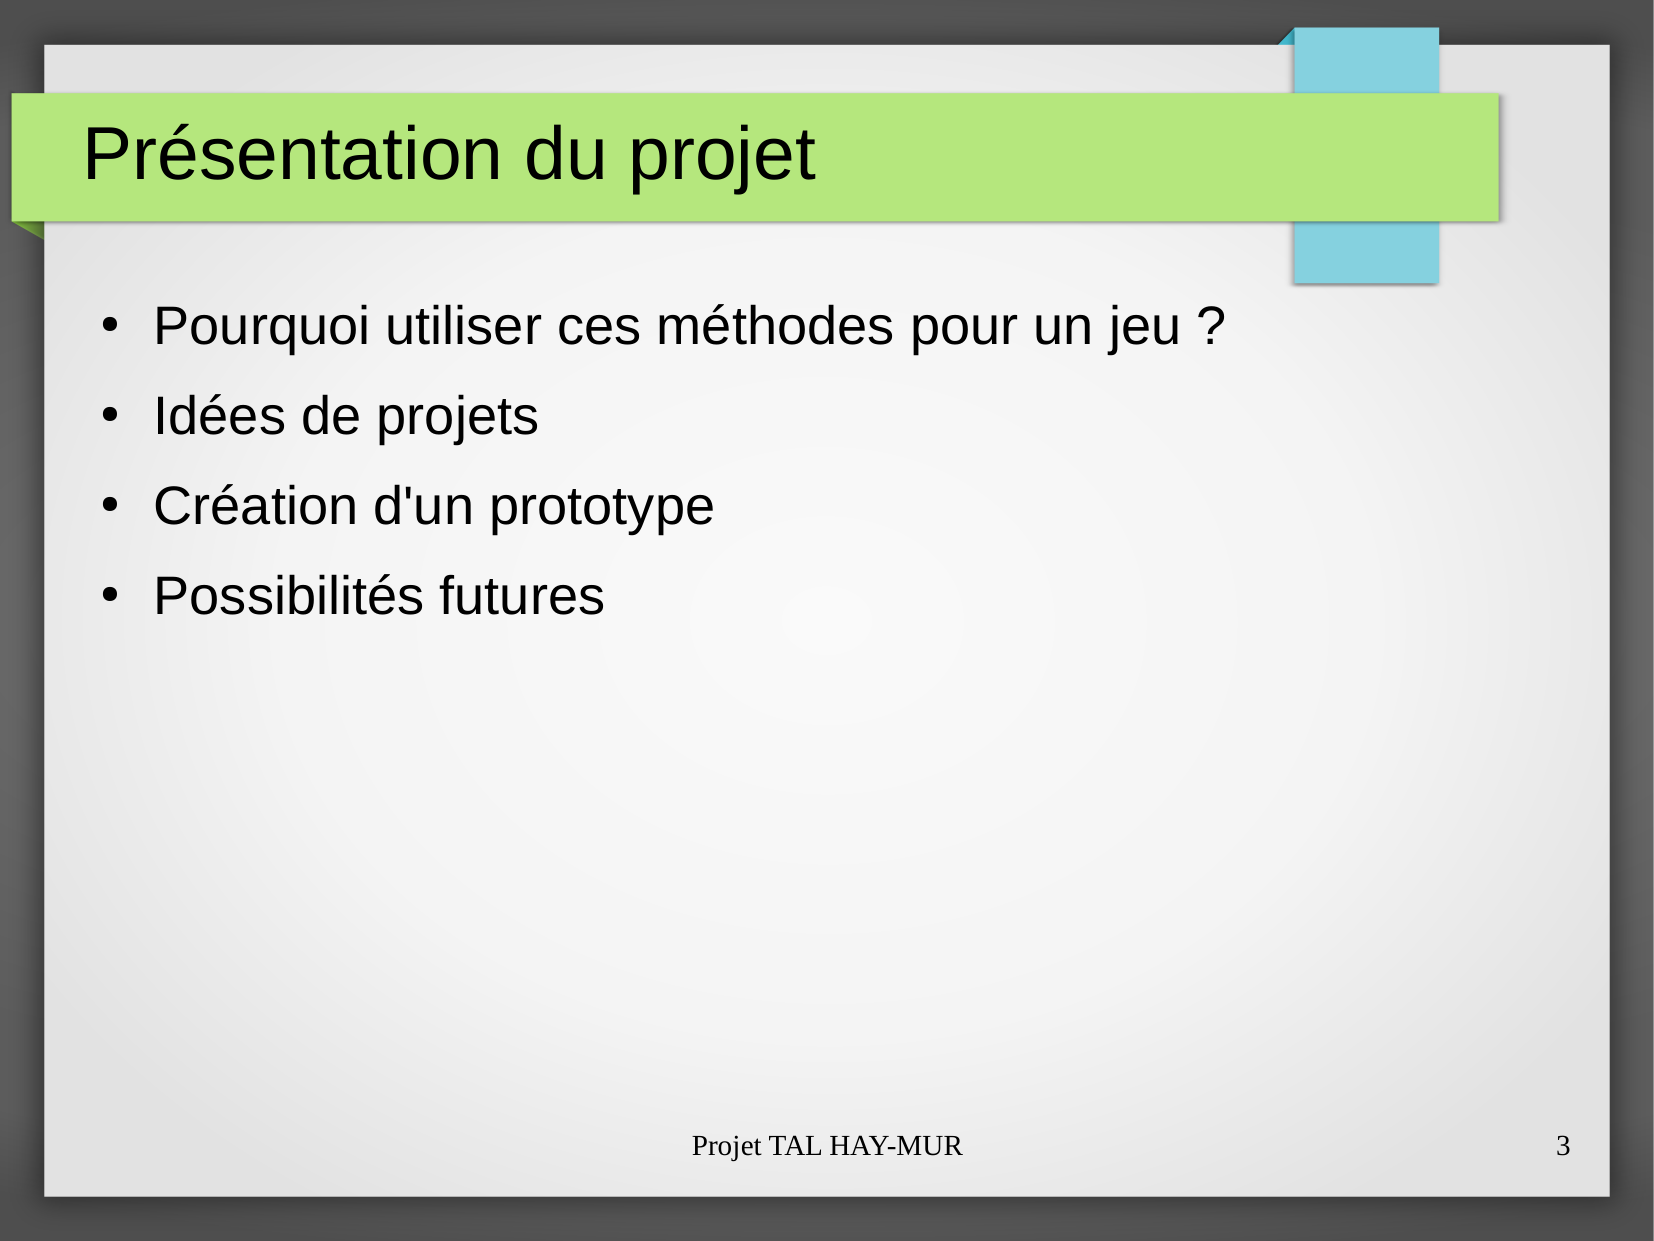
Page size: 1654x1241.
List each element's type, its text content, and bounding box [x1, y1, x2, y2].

picture [0, 0, 1654, 1241]
list Pourquoi utiliser ces méthodes pour un jeu ? Idées de projets Création d'un prototype Possibilités futures [82, 295, 1571, 1015]
title Présentation du projet [82, 94, 1264, 213]
